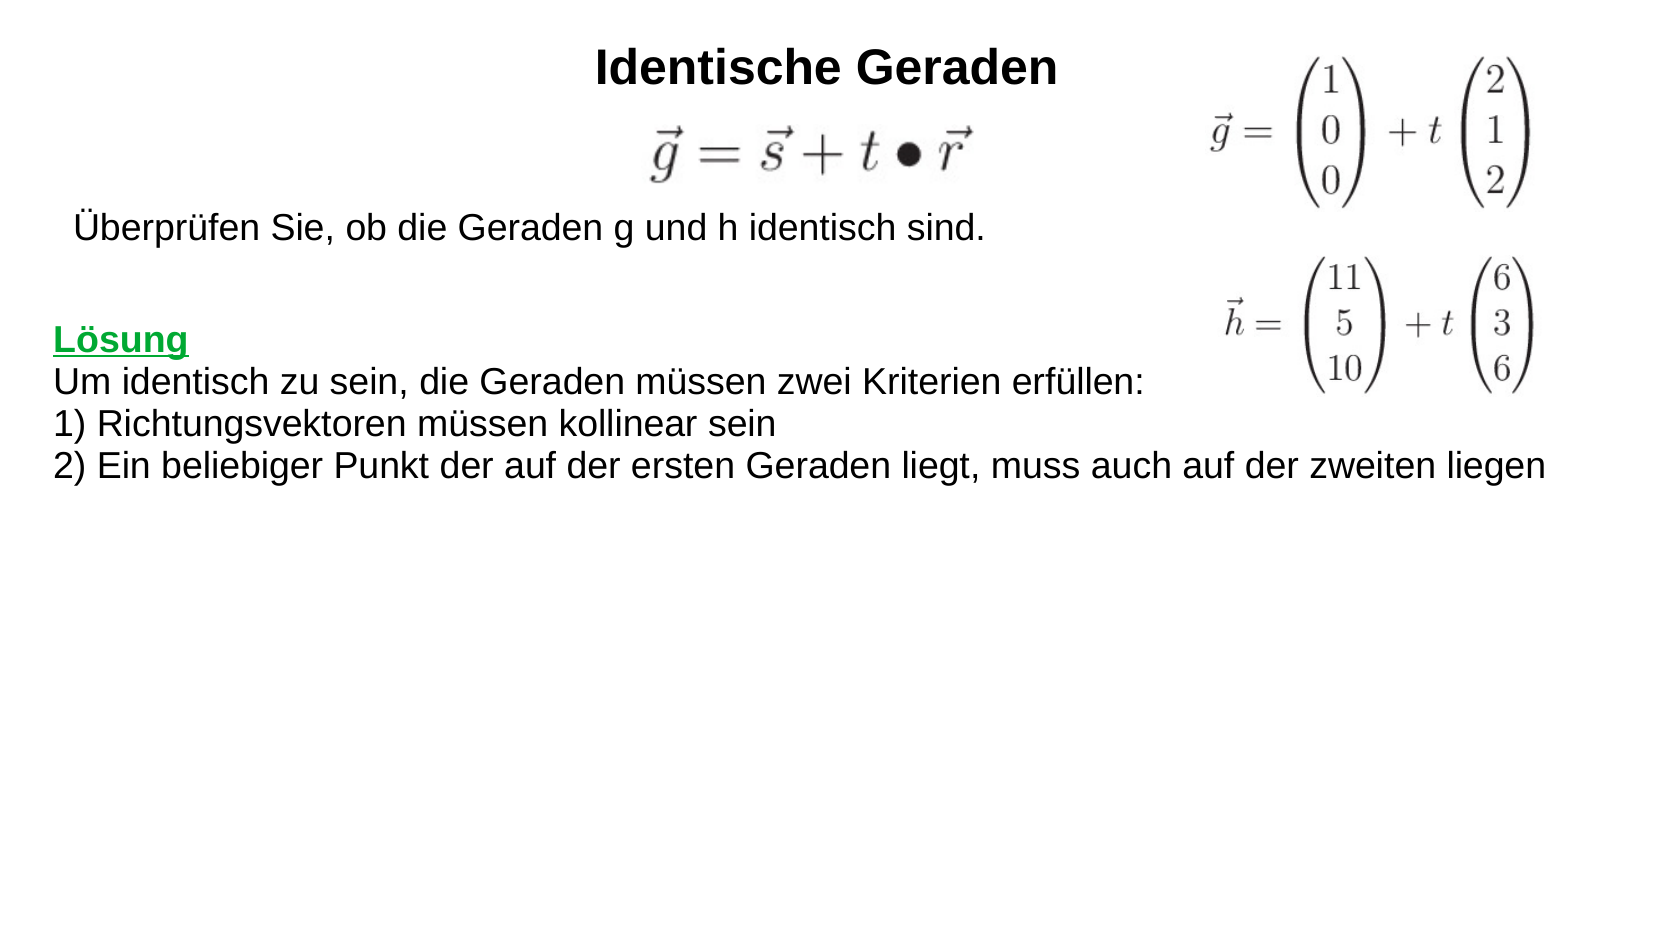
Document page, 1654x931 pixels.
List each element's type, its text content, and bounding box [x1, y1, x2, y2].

picture [641, 124, 983, 185]
text_box Lösung Um identisch zu sein, die Geraden müssen zwei Kriterien erfüllen: 1) Richtungsvektoren müssen kollinear sein 2) Ein beliebiger Punkt der auf der ersten Geraden liegt, muss auch auf der zweiten liegen [38, 311, 1578, 537]
picture [1205, 55, 1544, 212]
text_box Überprüfen Sie, ob die Geraden g und h identisch sind. [58, 199, 1598, 256]
title Identische Geraden [82, 37, 1571, 98]
picture [1217, 255, 1546, 311]
